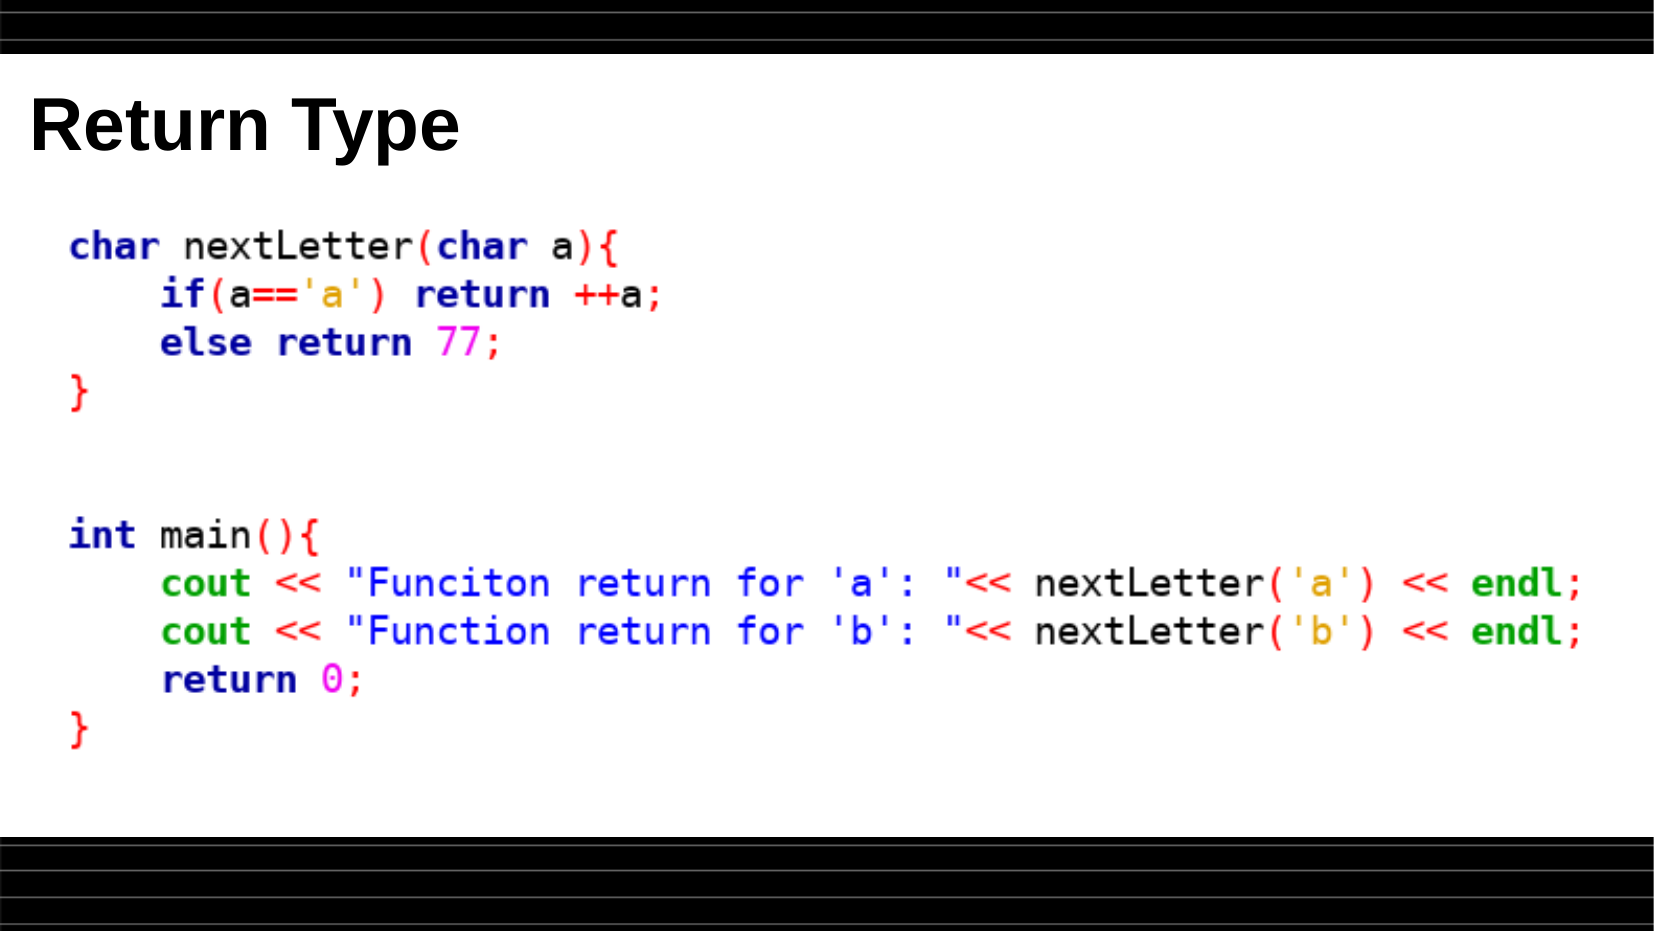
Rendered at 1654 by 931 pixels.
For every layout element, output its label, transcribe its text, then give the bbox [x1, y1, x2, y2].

picture [0, 0, 1654, 54]
picture [0, 837, 1654, 931]
picture [68, 224, 1603, 760]
text_box Return Type [15, 75, 1546, 174]
